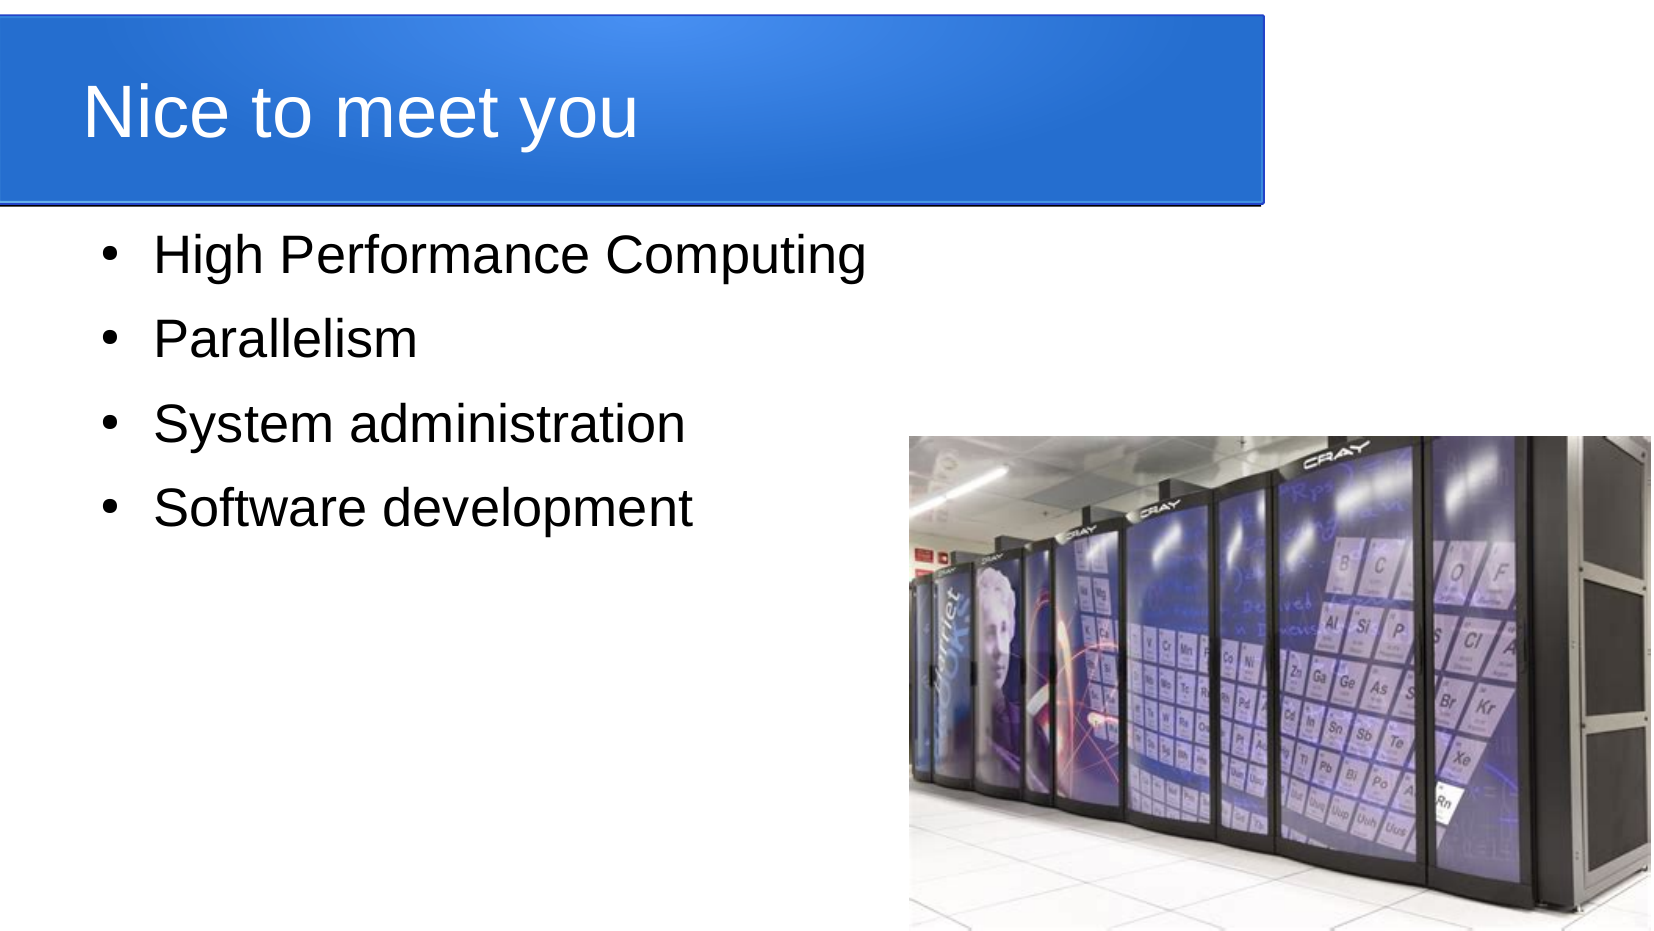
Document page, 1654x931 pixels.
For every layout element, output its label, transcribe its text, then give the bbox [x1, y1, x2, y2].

title Nice to meet you [82, 35, 1235, 189]
picture [909, 436, 1651, 931]
list High Performance Computing Parallelism System administration Software development [82, 224, 1571, 764]
